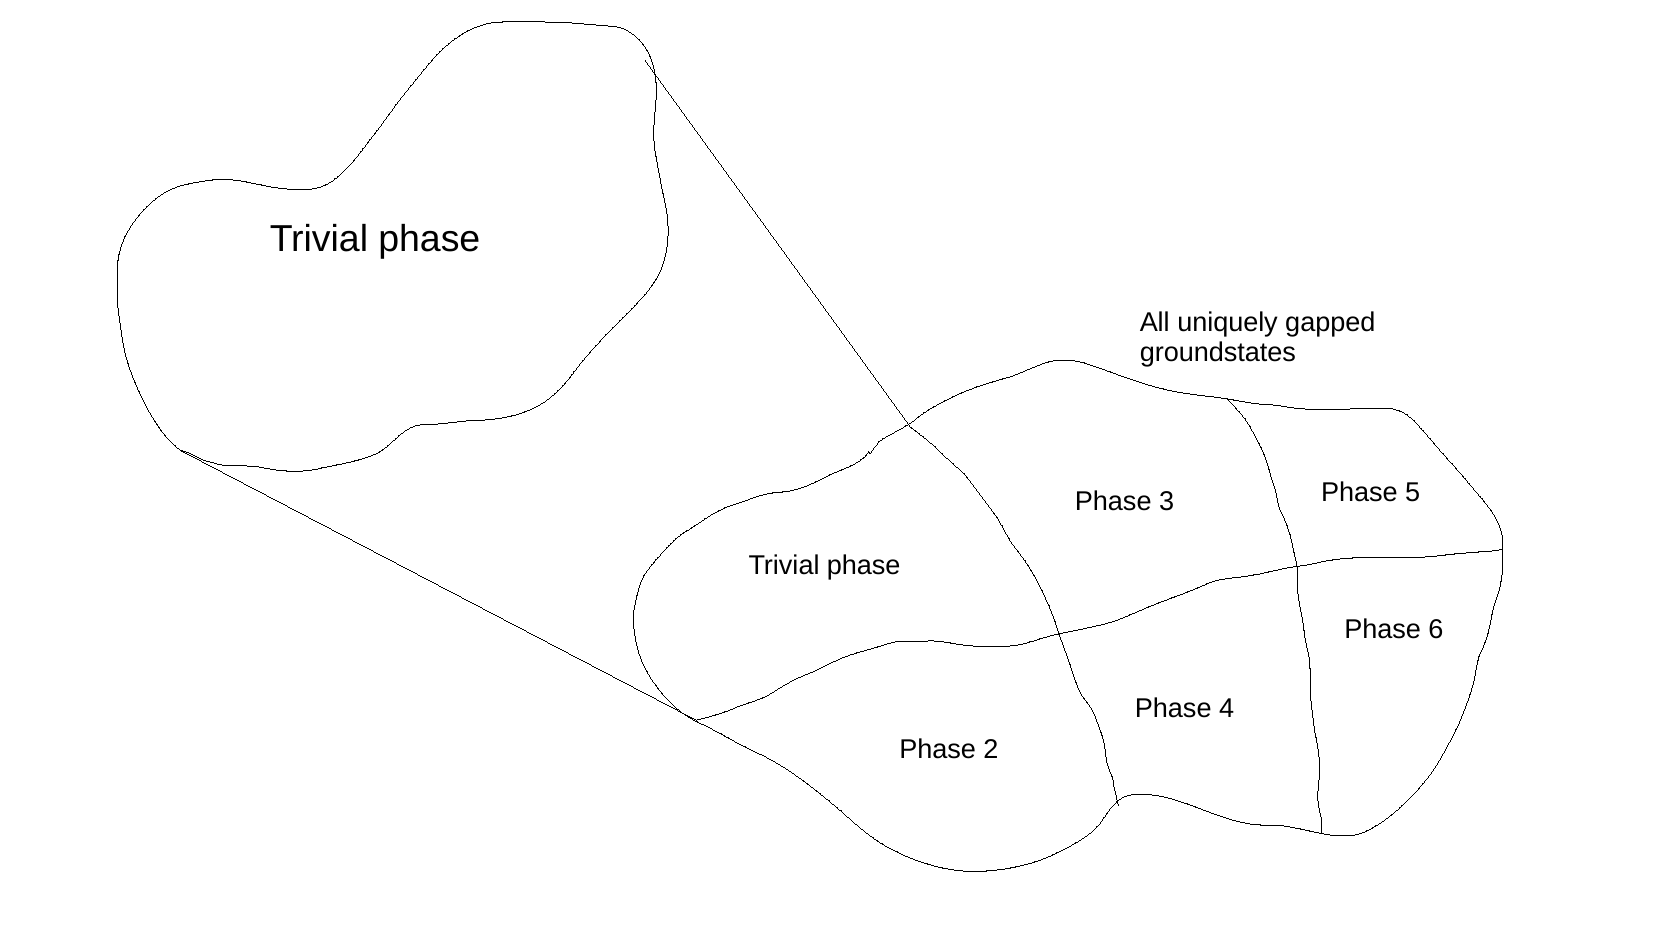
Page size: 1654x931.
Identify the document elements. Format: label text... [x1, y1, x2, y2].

text_box Phase 2 [884, 726, 1015, 772]
text_box Phase 4 [1120, 685, 1251, 731]
text_box All uniquely gapped groundstates [1125, 299, 1407, 376]
text_box Trivial phase [733, 542, 933, 603]
text_box Phase 5 [1306, 469, 1437, 515]
text_box Phase 3 [1060, 478, 1191, 524]
text_box Trivial phase [255, 210, 586, 267]
text_box Phase 6 [1329, 606, 1460, 652]
